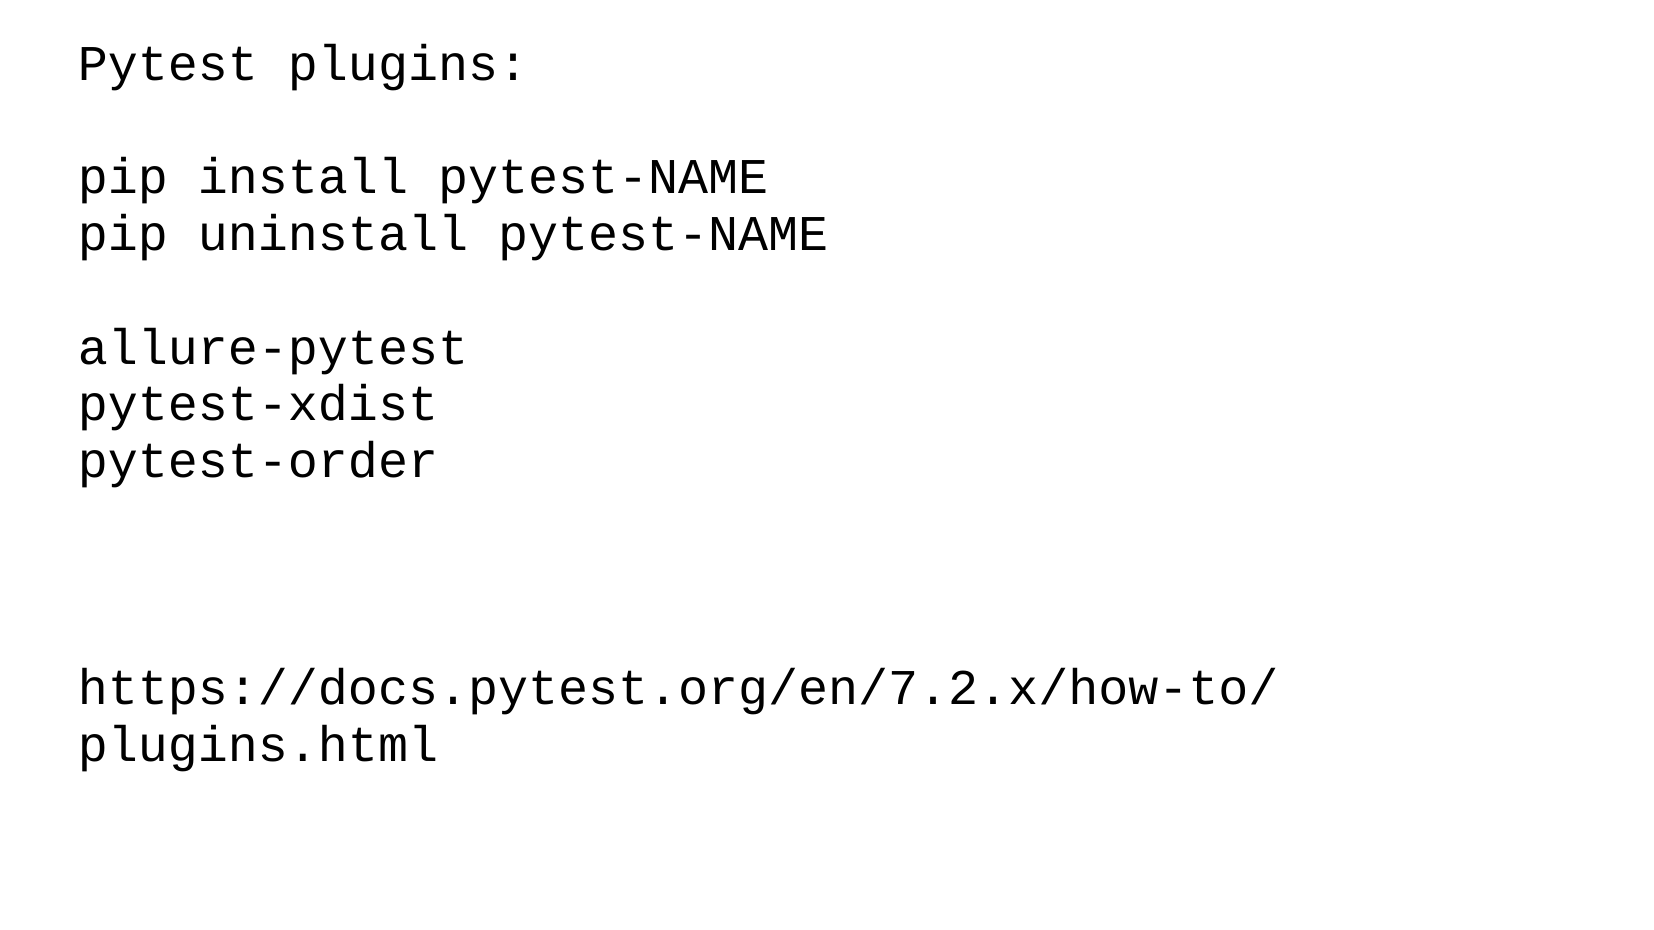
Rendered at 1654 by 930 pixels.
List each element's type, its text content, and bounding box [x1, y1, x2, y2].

text_box Pytest plugins: pip install pytest-NAME pip uninstall pytest-NAME allure-pytest pytest-xdist pytest-order https://docs.pytest.org/en/7.2.x/how-to/plugins.html [63, 31, 1601, 784]
